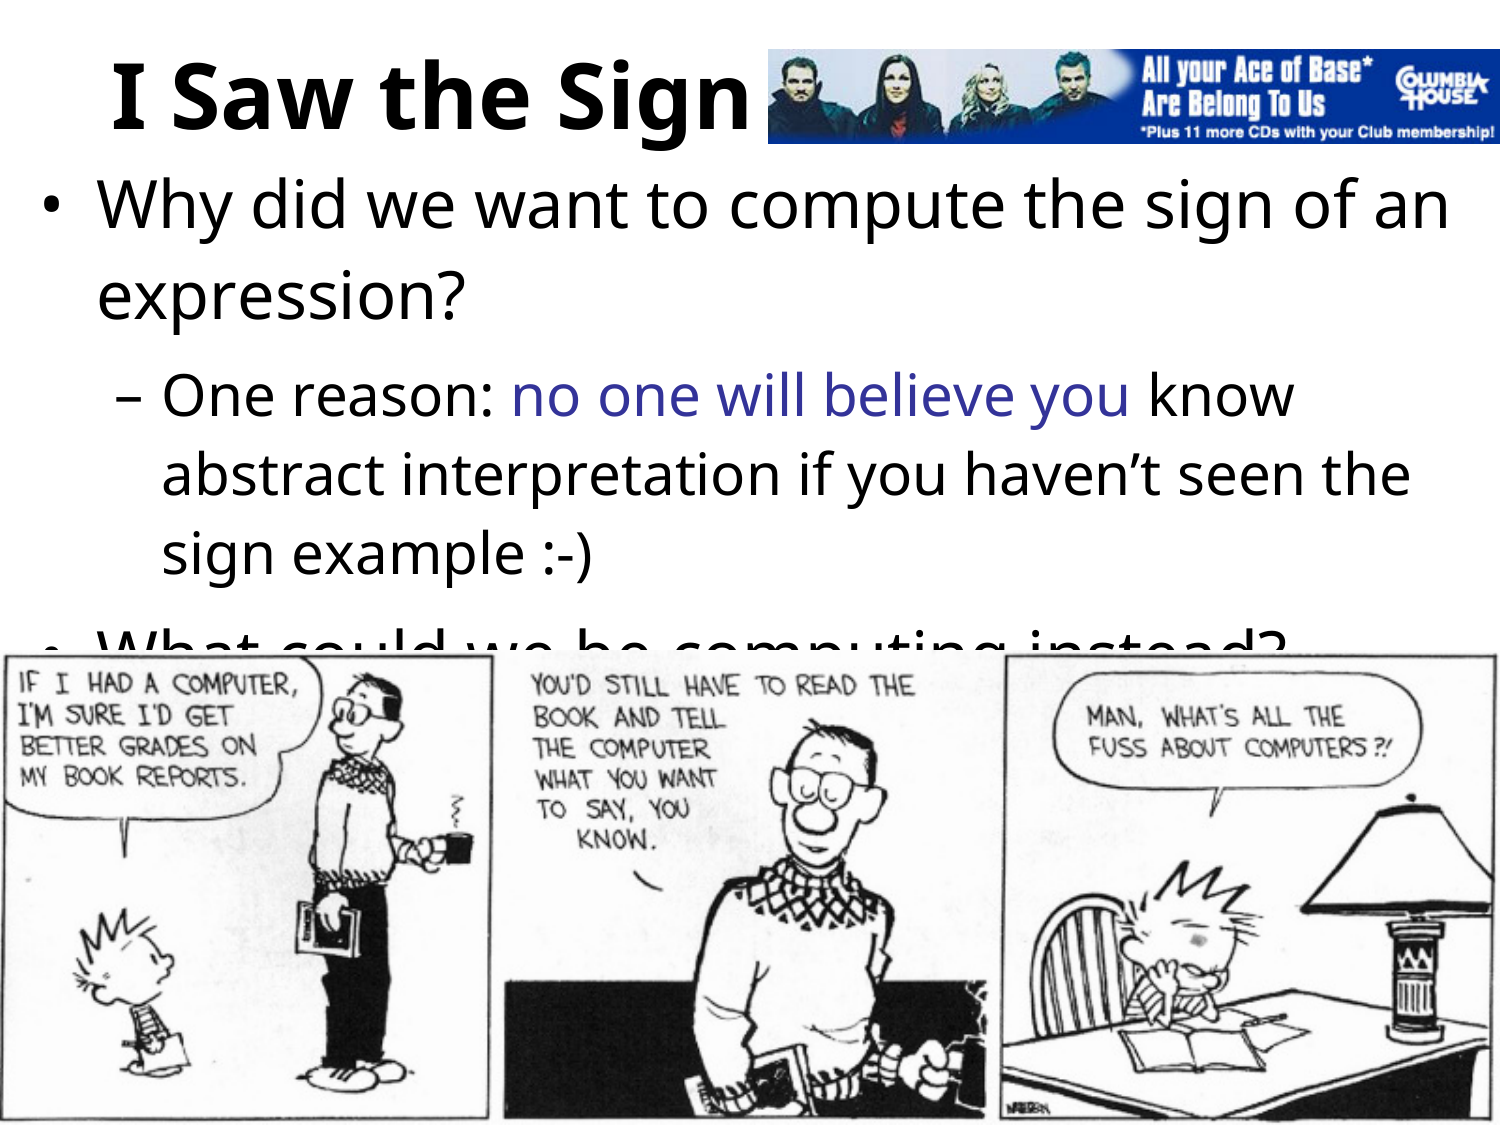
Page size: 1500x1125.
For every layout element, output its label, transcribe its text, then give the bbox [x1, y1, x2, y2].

picture [768, 49, 1500, 144]
list Why did we want to compute the sign of an expression? One reason: no one will believe you know abstract interpretation if you haven’t seen the sign example :-) What could we be computing instead? Alex Aiken was here … [24, 149, 1476, 650]
picture [0, 650, 1500, 1125]
title I Saw the Sign [24, 0, 1476, 149]
